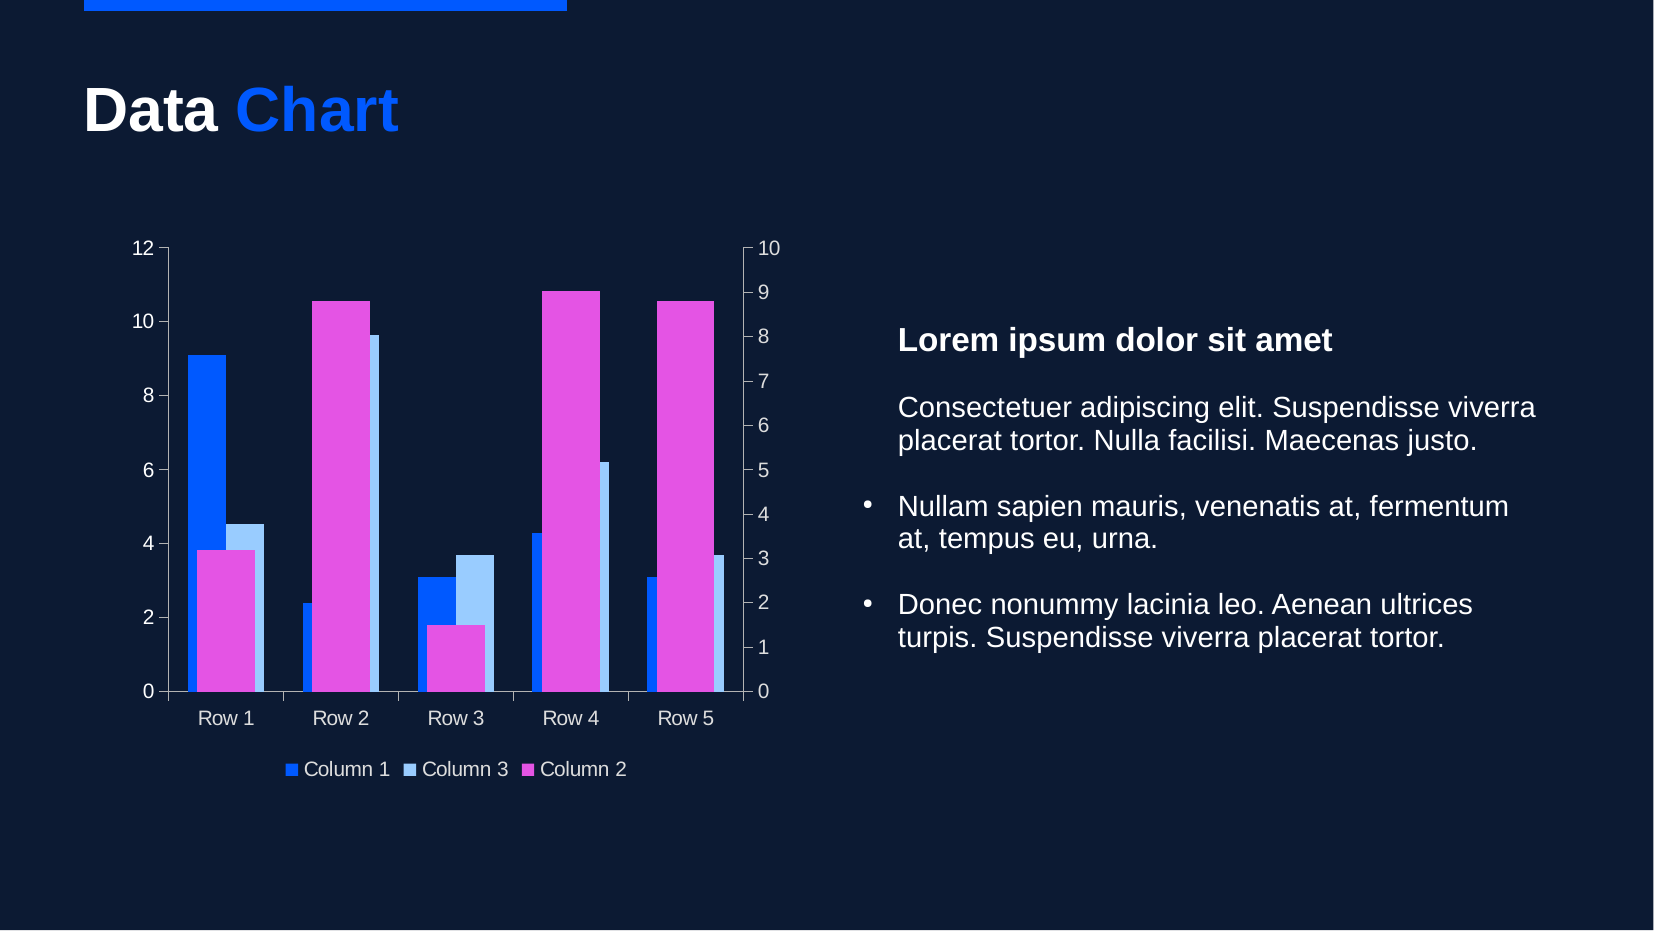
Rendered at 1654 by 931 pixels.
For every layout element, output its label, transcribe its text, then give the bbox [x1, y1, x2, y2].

title Data Chart [83, 75, 1570, 188]
text_box Lorem ipsum dolor sit amet Consectetuer adipiscing elit. Suspendisse viverra placerat tortor. Nulla facilisi. Maecenas justo. Nullam sapien mauris, venenatis at, fermentum at, tempus eu, urna. Donec nonummy lacinia leo. Aenean ultrices turpis. Suspendisse viverra placerat tortor. [862, 187, 1538, 788]
chart [118, 225, 794, 788]
